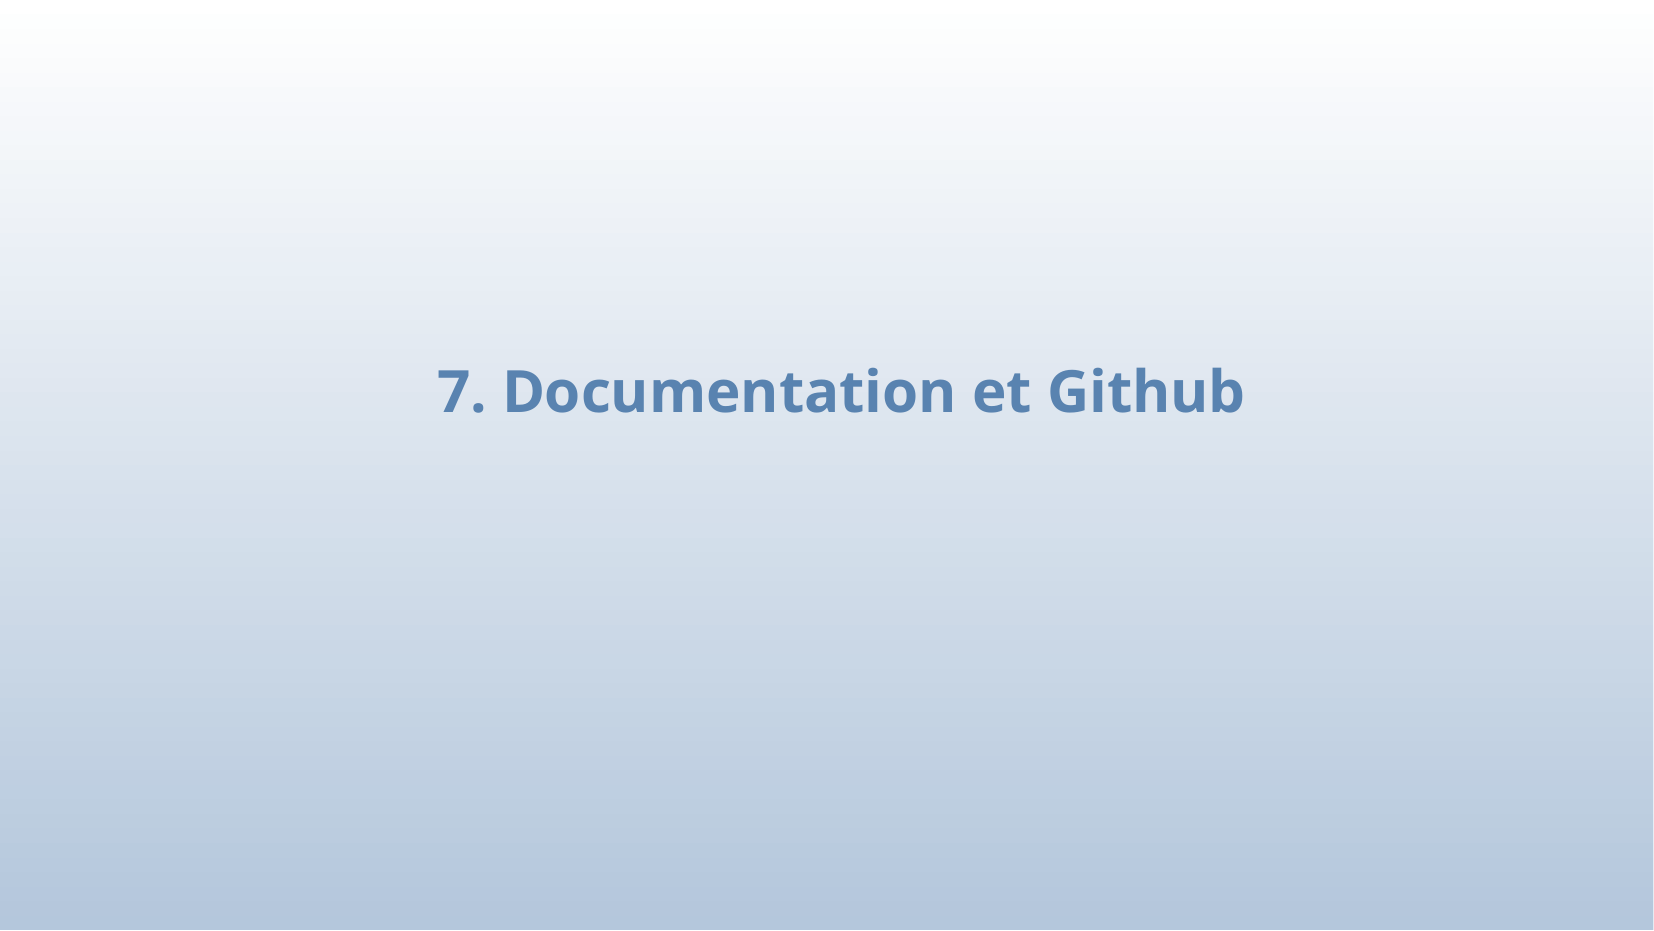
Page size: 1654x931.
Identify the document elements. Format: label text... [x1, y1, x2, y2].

text_box [59, 177, 1595, 886]
text_box 7. Documentation et Github [383, 324, 1300, 443]
